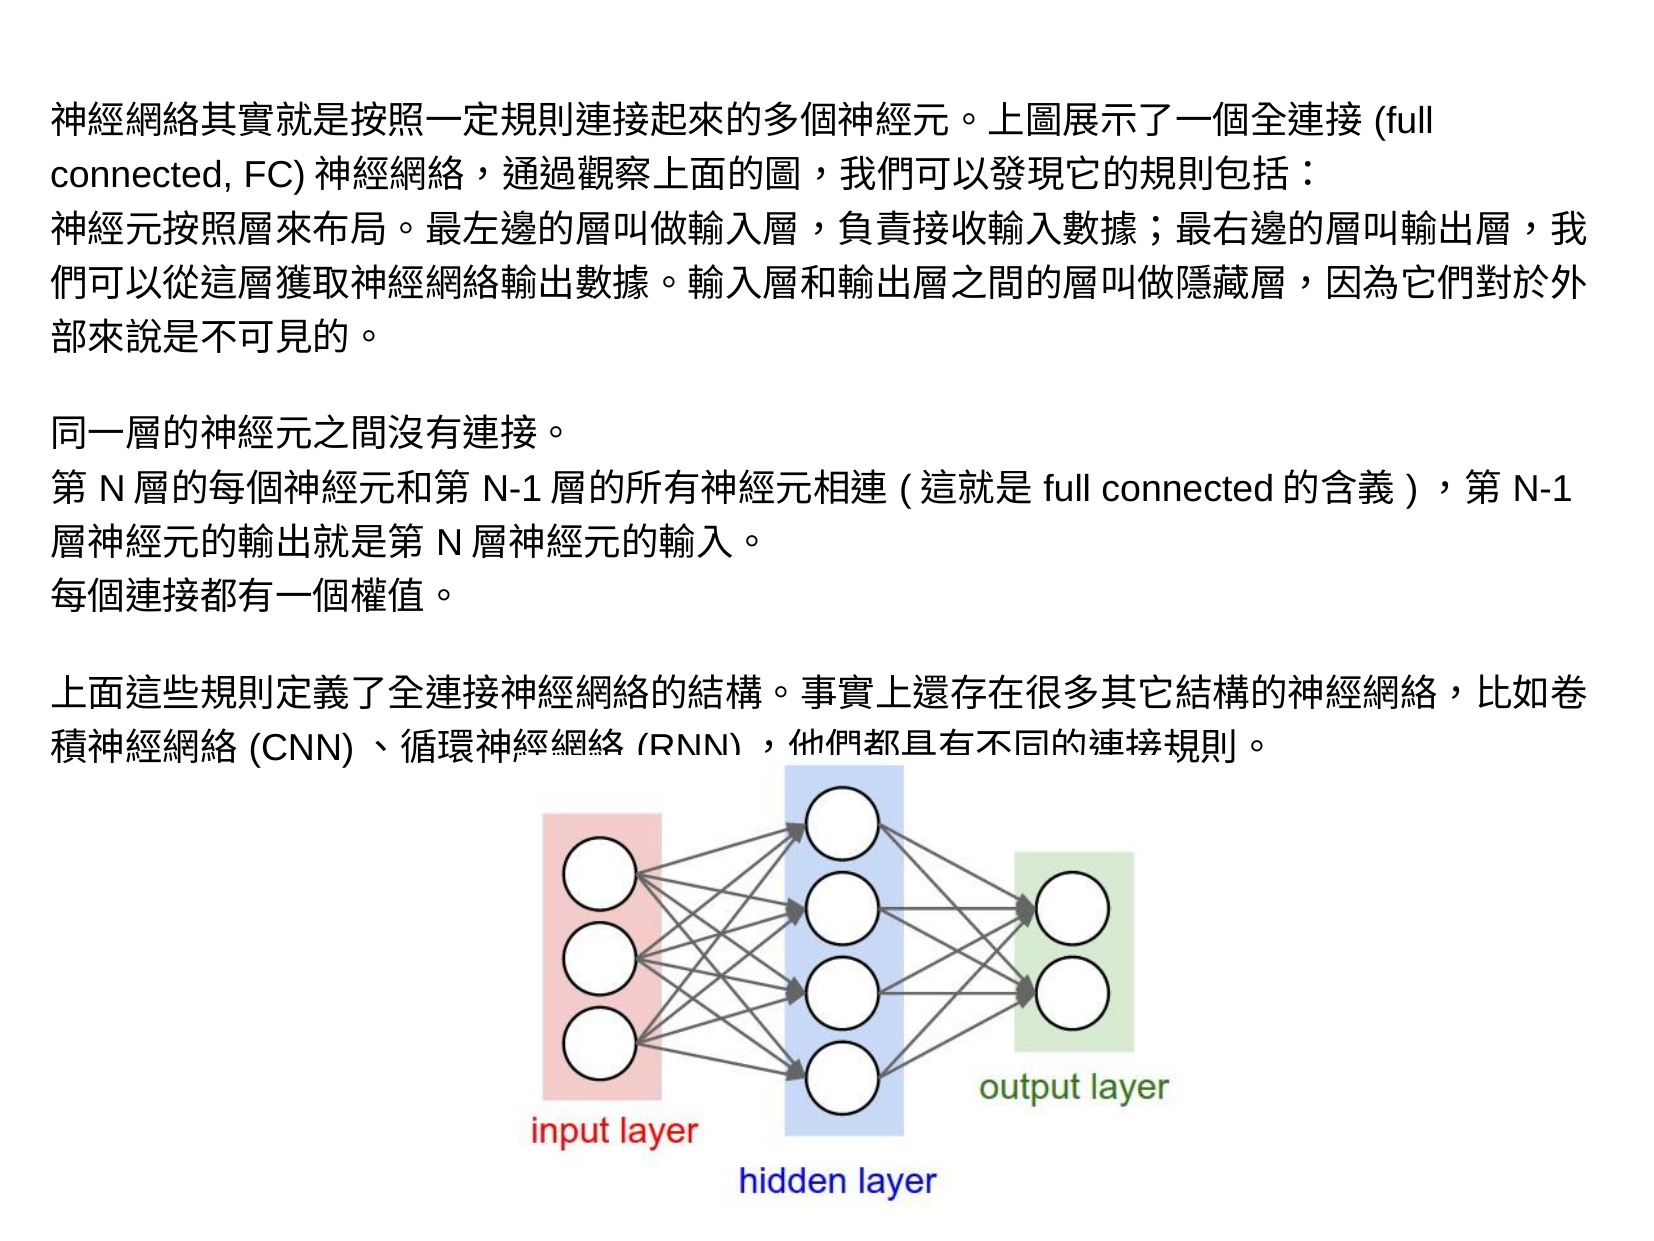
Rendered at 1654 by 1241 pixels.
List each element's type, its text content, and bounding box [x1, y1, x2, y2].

picture [519, 755, 1177, 1207]
text_box 神經網絡其實就是按照一定規則連接起來的多個神經元。上圖展示了一個全連接(full connected, FC)神經網絡，通過觀察上面的圖，我們可以發現它的規則包括： 神經元按照層來布局。最左邊的層叫做輸入層，負責接收輸入數據；最右邊的層叫輸出層，我們可以從這層獲取神經網絡輸出數據。輸入層和輸出層之間的層叫做隱藏層，因為它們對於外部來說是不可見的。 同一層的神經元之間沒有連接。 第N層的每個神經元和第N-1層的所有神經元相連(這就是full connected的含義)，第N-1層神經元的輸出就是第N層神經元的輸入。 每個連接都有一個權值。 上面這些規則定義了全連接神經網絡的結構。事實上還存在很多其它結構的神經網絡，比如卷積神經網絡(CNN)、循環神經網絡(RNN)，他們都具有不同的連接規則。 [35, 82, 1619, 1058]
